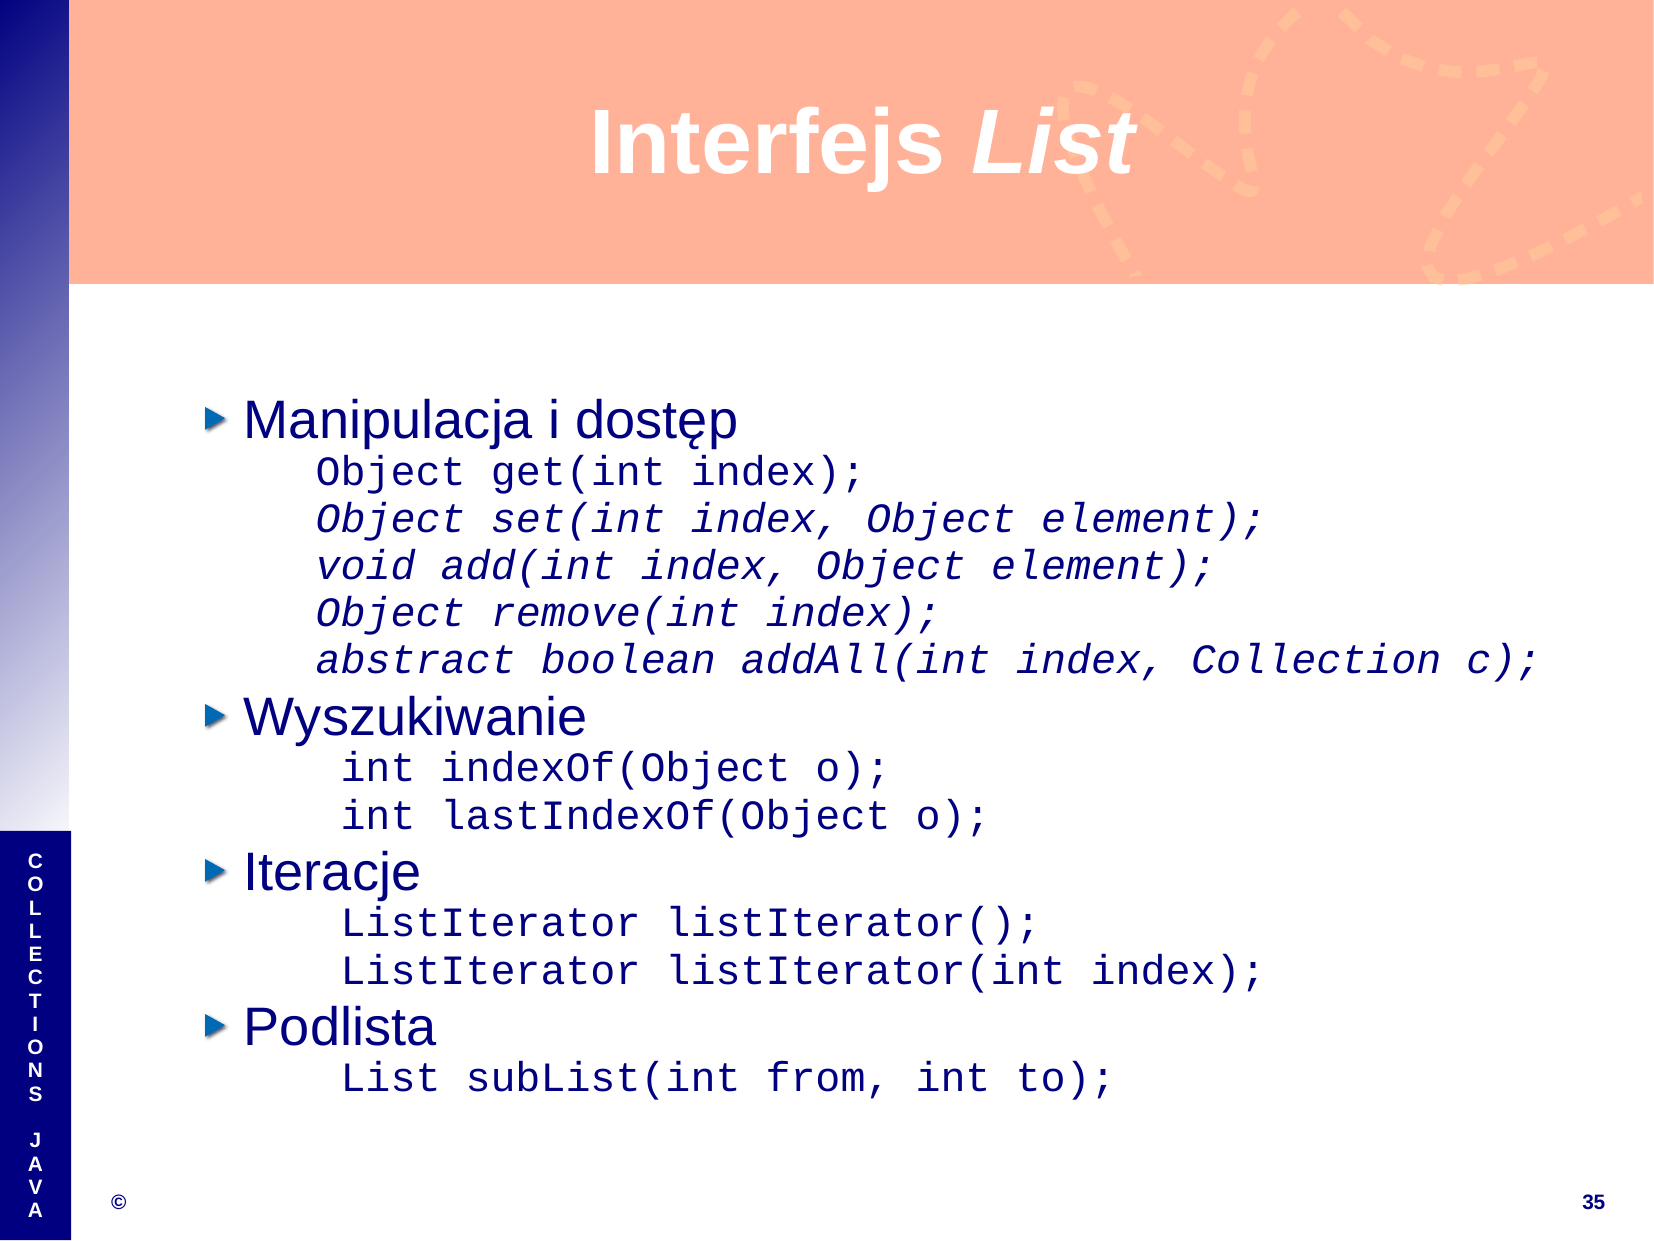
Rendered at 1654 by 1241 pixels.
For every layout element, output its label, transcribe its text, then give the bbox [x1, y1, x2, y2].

title Interfejs List [70, 37, 1654, 246]
text_box C O L L E C T I O N S J A V A [0, 830, 71, 1241]
list Manipulacja i dostęp Object get(int index); Object set(int index, Object element); void add(int index, Object element); Object remove(int index); abstract boolean addAll(int index, Collection c); Wyszukiwanie int indexOf(Object o); int lastIndexOf(Object o); Iteracje ListIterator listIterator(); ListIterator listIterator(int index); Podlista List subList(int from, int to); [172, 389, 1552, 1082]
